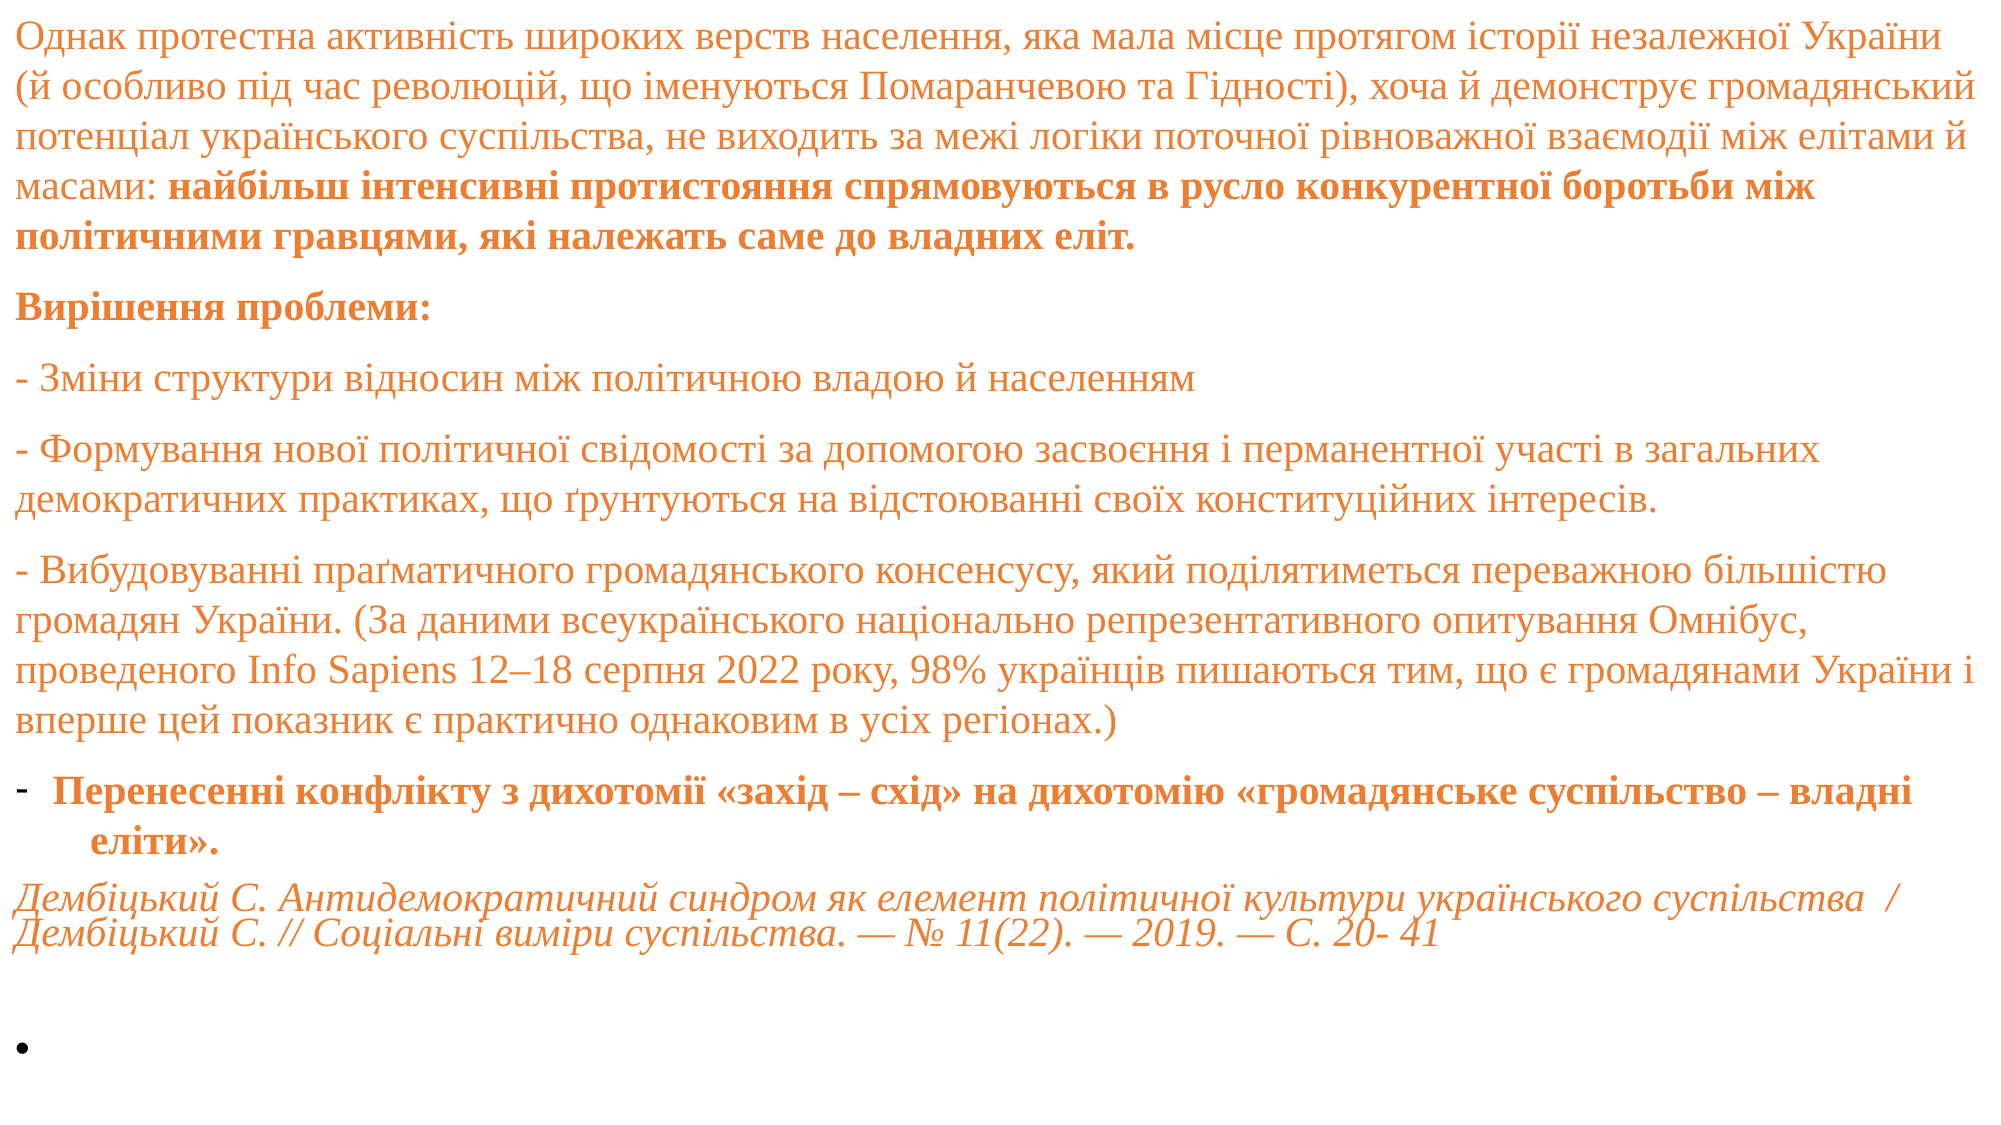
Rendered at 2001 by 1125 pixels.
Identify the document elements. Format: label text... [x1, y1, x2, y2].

list Однак протестна активність широких верств населення, яка мала місце протягом історії незалежної України (й особливо під час революцій, що іменуються Помаранчевою та Гідності), хоча й демонструє громадянський потенціал українського суспільства, не виходить за межі логіки поточної рівноважної взаємодії між елітами й масами: найбільш інтенсивні протистояння спрямовуються в русло конкурентної боротьби між політичними гравцями, які належать саме до владних еліт. Вирішення проблеми: - Зміни структури відносин між політичною владою й населенням - Формування нової політичної свідомості за допомогою засвоєння і перманентної участі в загальних демократичних практиках, що ґрунтуються на відстоюванні своїх конституційних інтересів. - Вибудовуванні праґматичного громадянського консенсусу, який поділятиметься переважною більшістю громадян України. (За даними всеукраїнського національно репрезентативного опитування Омнібус, проведеного Info Sapiens 12–18 серпня 2022 року, 98% українців пишаються тим, що є громадянами України і вперше цей показник є практично однаковим в усіх регіонах.) Перенесенні конфлікту з дихотомії «захід – схід» на дихотомію «громадянське суспільство – владні еліти». Дембіцький С. Антидемократичний синдром як елемент політичної культури українського суспільства / Дембіцький С. // Соціальні виміри суспільства. — № 11(22). — 2019. — С. 20- 41 [0, 0, 2000, 1014]
